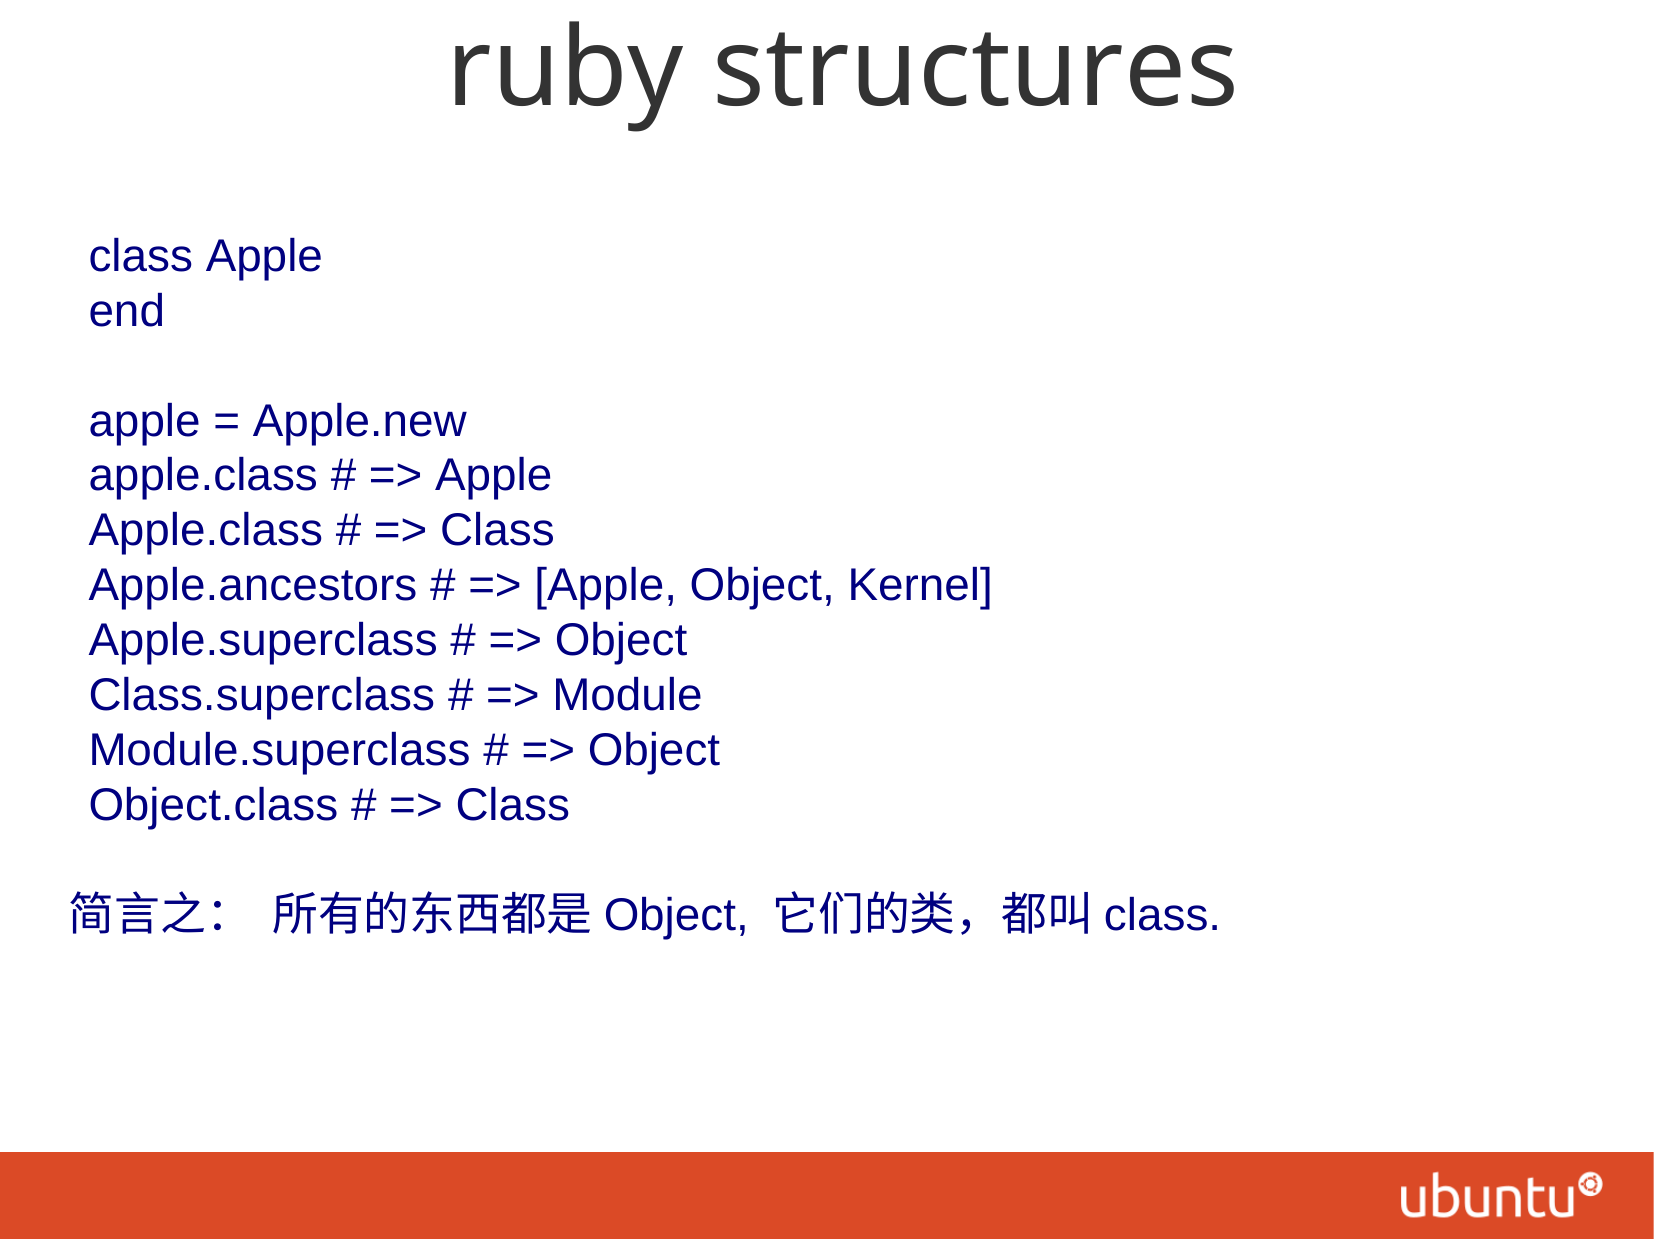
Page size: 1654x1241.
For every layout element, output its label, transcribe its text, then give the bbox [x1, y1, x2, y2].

picture [0, 1152, 1654, 1239]
subtitle class Apple end apple = Apple.new apple.class # => Apple Apple.class # => Class Apple.ancestors # => [Apple, Object, Kernel] Apple.superclass # => Object Class.superclass # => Module Module.superclass # => Object Object.class # => Class 简言之： 所有的东西都是Object, 它们的类，都叫class. [37, 150, 1613, 1126]
title ruby structures [73, 0, 1613, 141]
